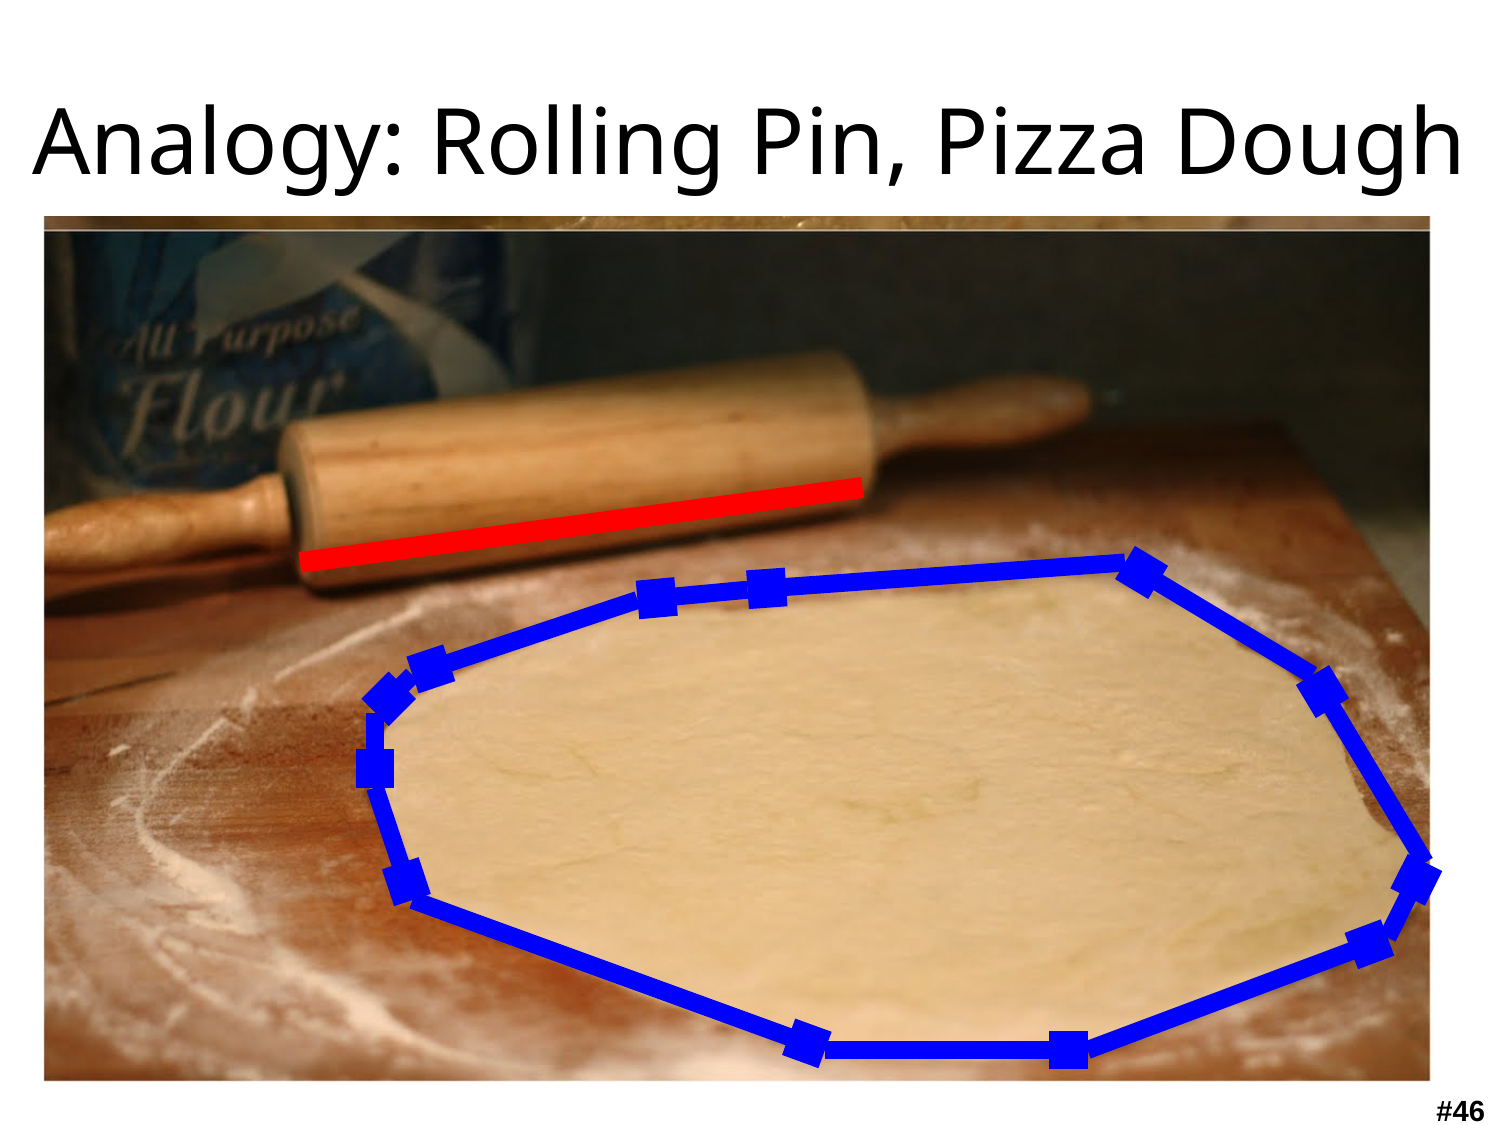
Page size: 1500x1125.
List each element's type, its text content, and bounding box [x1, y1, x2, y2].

picture [384, 573, 1408, 1041]
picture [43, 216, 1431, 1082]
title Analogy: Rolling Pin, Pizza Dough [24, 45, 1476, 233]
